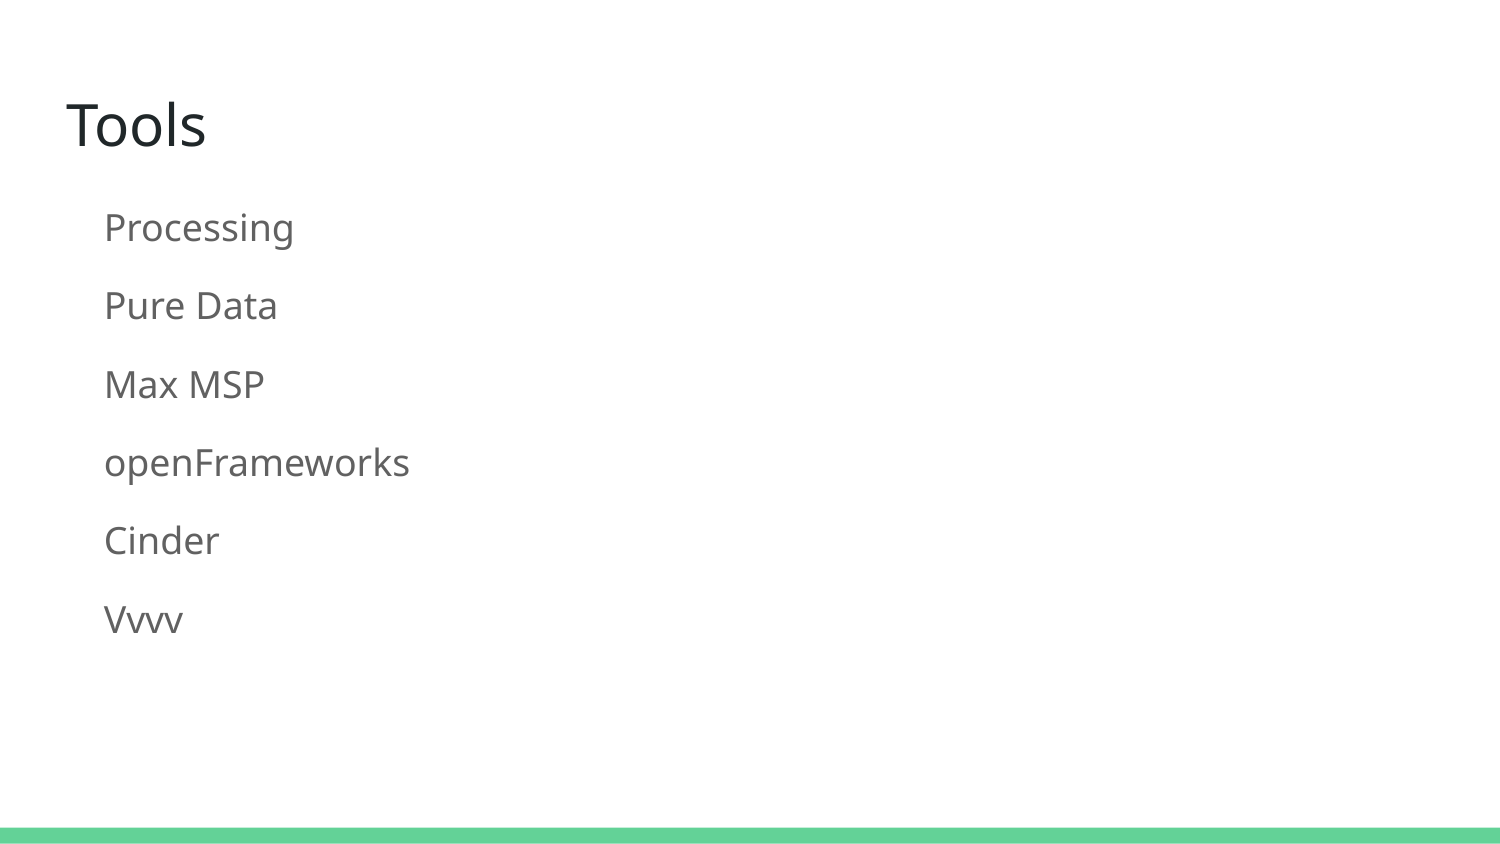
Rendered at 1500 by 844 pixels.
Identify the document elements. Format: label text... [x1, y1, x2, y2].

title Tools [51, 72, 1449, 167]
list Processing Pure Data Max MSP openFrameworks Cinder Vvvv [51, 189, 1449, 750]
